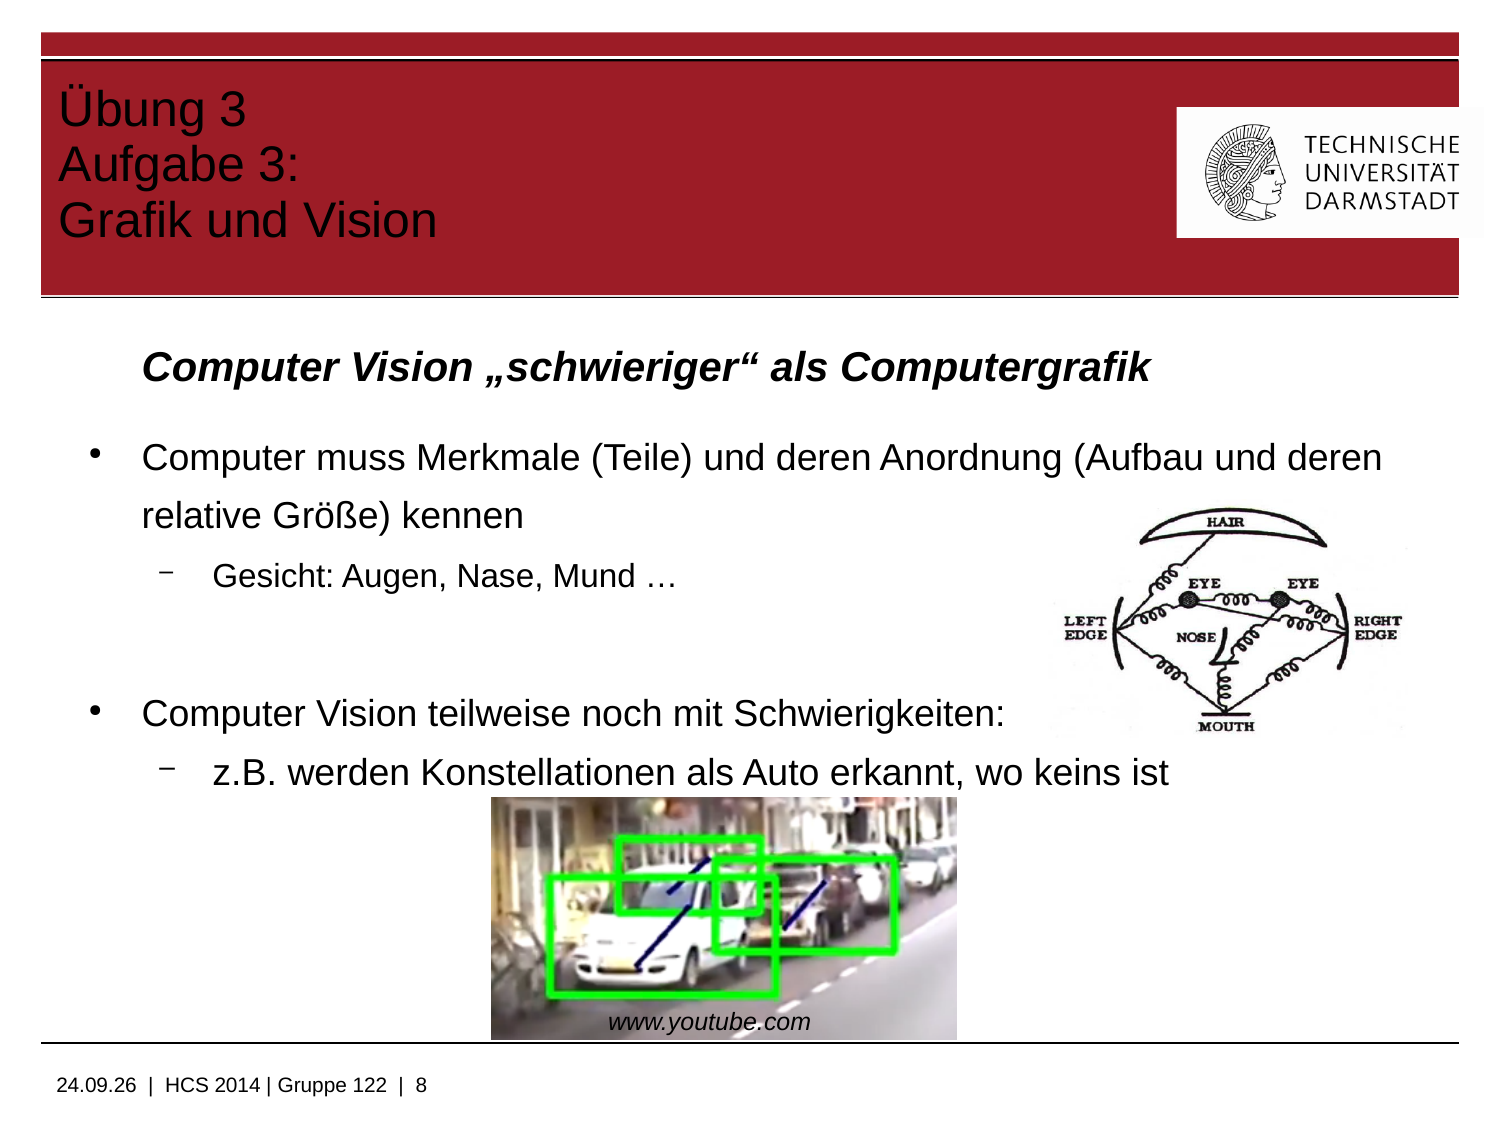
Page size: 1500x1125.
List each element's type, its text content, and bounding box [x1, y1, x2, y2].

text_box www.youtube.com [593, 1000, 827, 1044]
picture [1027, 496, 1418, 747]
title Übung 3 Aufgabe 3: Grafik und Vision [58, 80, 1149, 249]
picture [491, 797, 957, 1040]
picture [1176, 107, 1484, 238]
list Computer Vision „schwieriger“ als Computergrafik Computer muss Merkmale (Teile) und deren Anordnung (Aufbau und deren relative Größe) kennen Gesicht: Augen, Nase, Mund … Computer Vision teilweise noch mit Schwierigkeiten: z.B. werden Konstellationen als Auto erkannt, wo keins ist [70, 324, 1391, 815]
